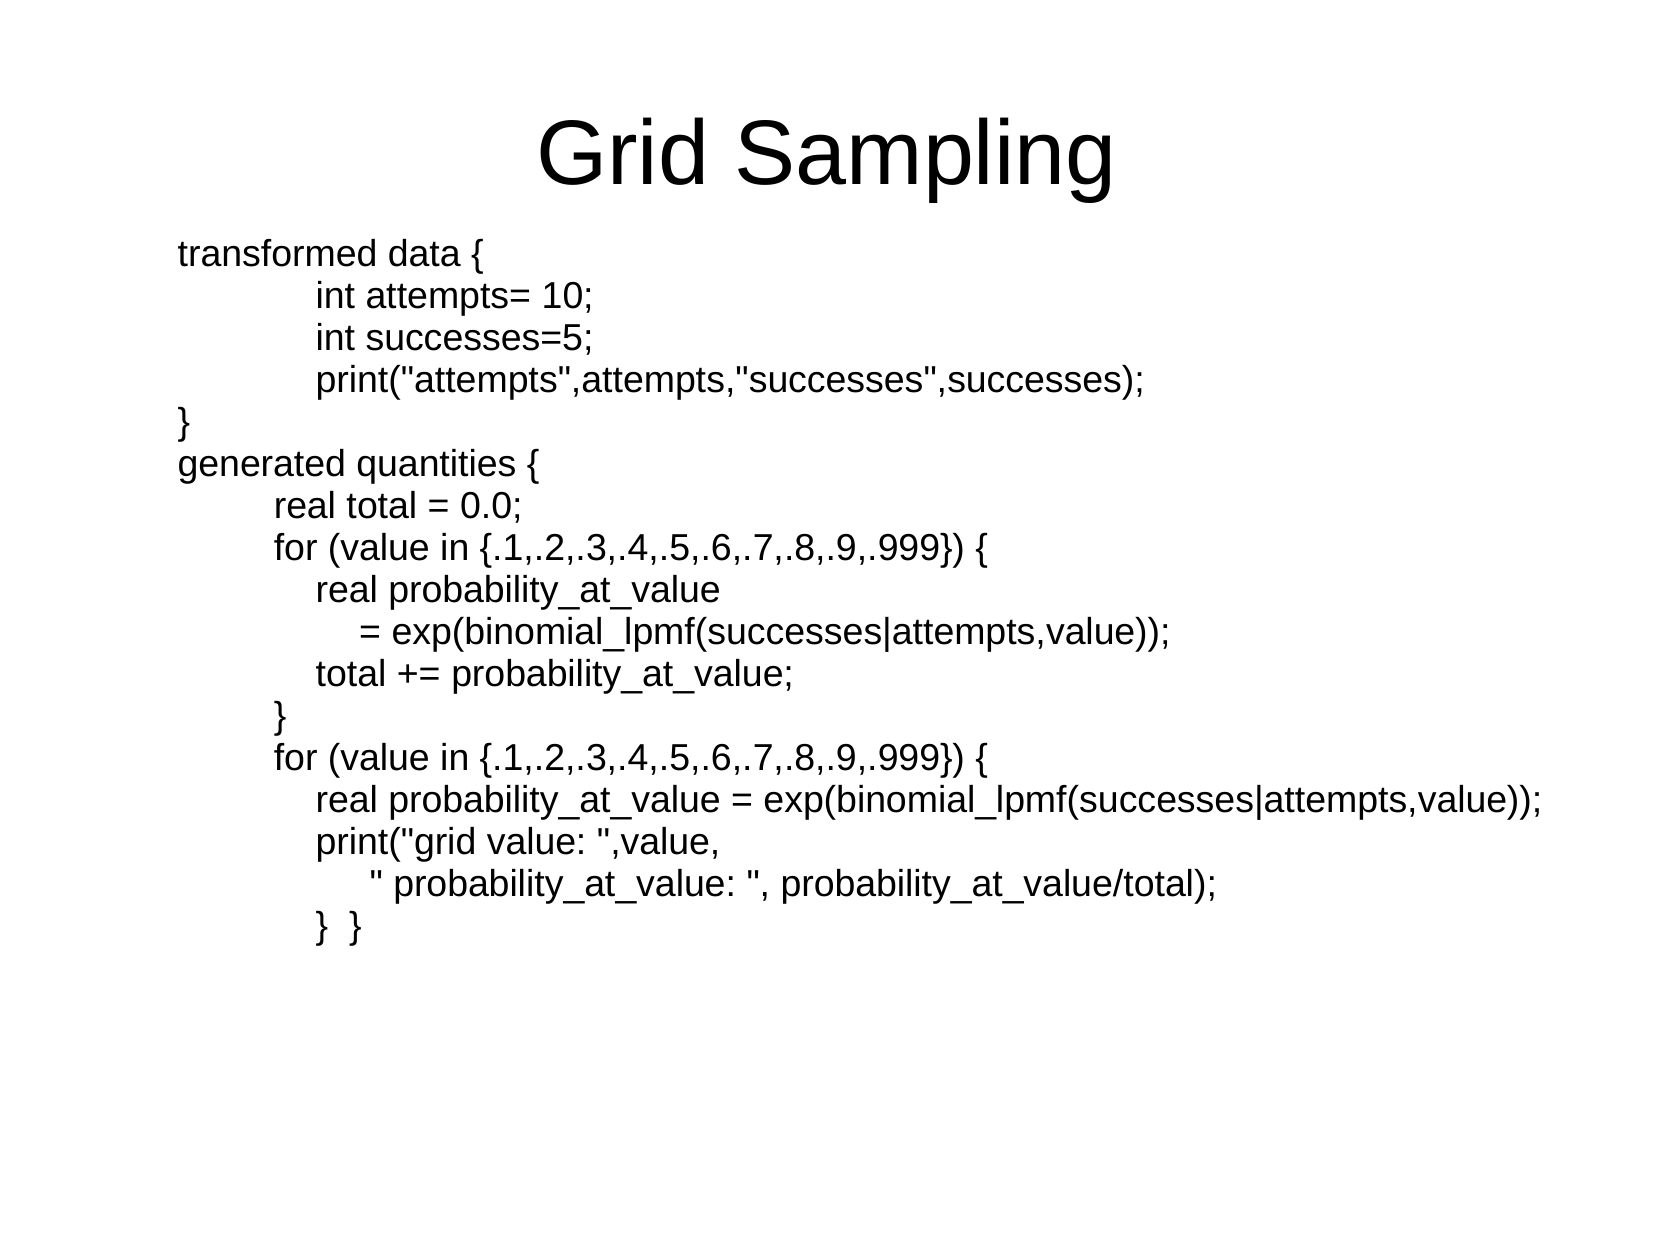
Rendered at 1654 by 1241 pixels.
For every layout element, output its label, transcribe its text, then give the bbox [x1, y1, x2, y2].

title Grid Sampling [82, 49, 1571, 257]
text_box transformed data { int attempts= 10; int successes=5; print("attempts",attempts,"successes",successes); } generated quantities { real total = 0.0; for (value in {.1,.2,.3,.4,.5,.6,.7,.8,.9,.999}) { real probability_at_value = exp(binomial_lpmf(successes|attempts,value)); total += probability_at_value; } for (value in {.1,.2,.3,.4,.5,.6,.7,.8,.9,.999}) { real probability_at_value = exp(binomial_lpmf(successes|attempts,value)); print("grid value: ",value, " probability_at_value: ", probability_at_value/total); } } [162, 225, 1561, 1122]
